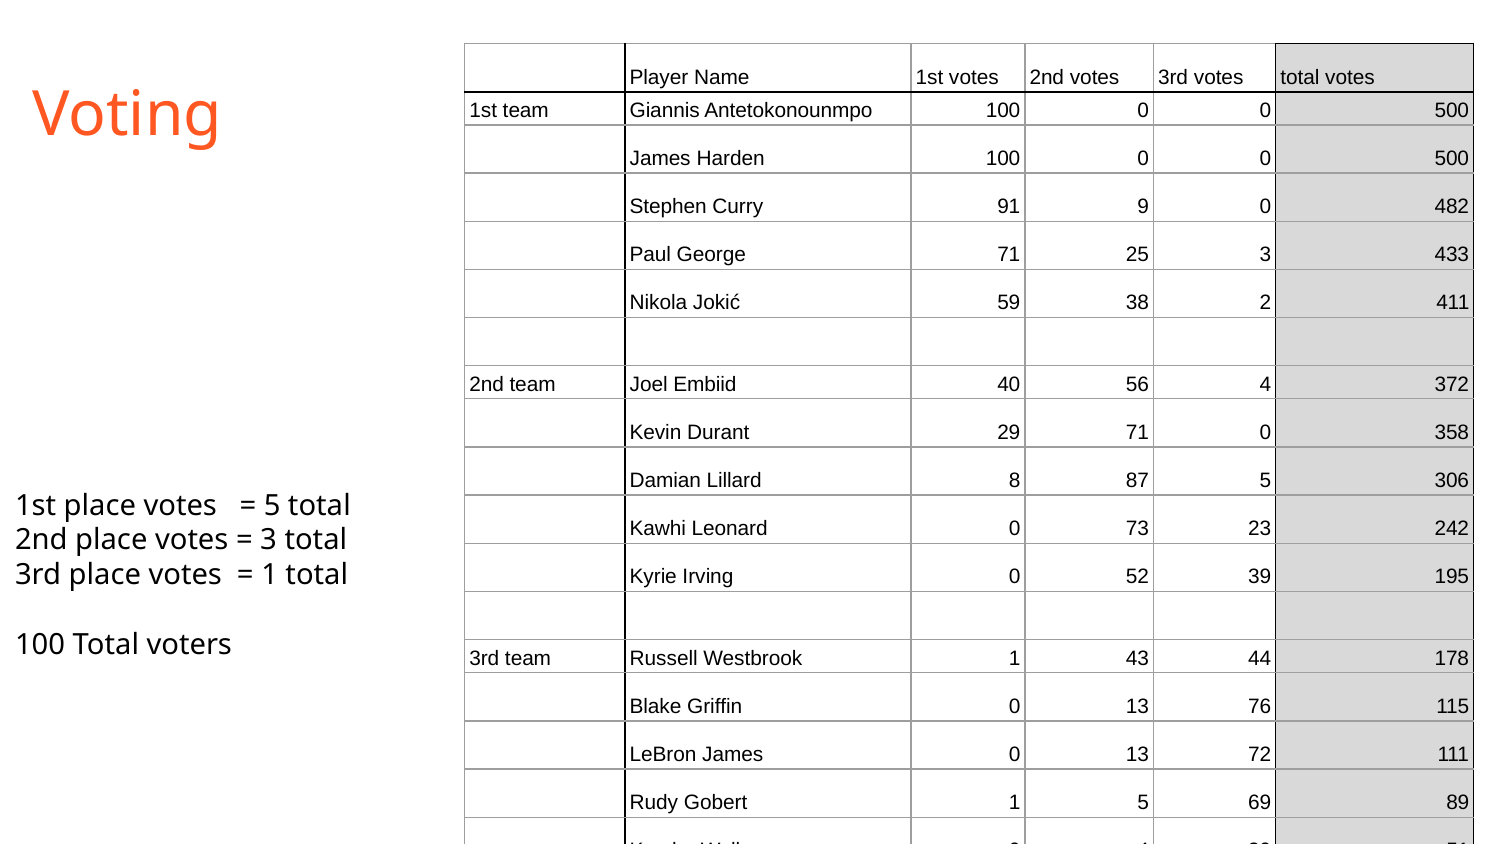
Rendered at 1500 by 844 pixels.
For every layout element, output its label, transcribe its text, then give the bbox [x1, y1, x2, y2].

table_cell [912, 318, 1024, 365]
table_cell 482 [1276, 174, 1473, 221]
table_cell 2 [1154, 270, 1275, 317]
table_cell 500 [1276, 126, 1473, 172]
table_cell Damian Lillard [626, 448, 910, 494]
table_cell [912, 592, 1024, 639]
table_cell 9 [1026, 174, 1153, 221]
table_cell 4 [1154, 366, 1275, 398]
table_cell 115 [1276, 673, 1473, 720]
table_cell 0 [1154, 399, 1275, 446]
table_cell [465, 770, 624, 817]
table_cell [1154, 592, 1275, 639]
table_cell 56 [1026, 366, 1153, 398]
table_cell 0 [1026, 126, 1153, 172]
text_box 1st place votes = 5 total 2nd place votes = 3 total 3rd place votes = 1 total 100 Total voters [0, 470, 370, 668]
table_cell 0 [912, 722, 1024, 768]
table_cell 51 [1276, 818, 1473, 844]
table_cell 4 [1026, 818, 1153, 844]
table_cell [1154, 318, 1275, 365]
table_cell Paul George [626, 222, 910, 269]
table_cell Kawhi Leonard [626, 496, 910, 543]
table_cell 411 [1276, 270, 1473, 317]
table_cell [465, 318, 624, 365]
table_cell 0 [1154, 126, 1275, 172]
table_cell 71 [912, 222, 1024, 269]
table_cell 195 [1276, 544, 1473, 591]
table_header total votes [1276, 44, 1473, 91]
table_cell [465, 544, 624, 591]
table_cell 39 [1154, 818, 1275, 844]
table_cell 100 [912, 126, 1024, 172]
table_cell 0 [912, 544, 1024, 591]
table_cell 0 [912, 818, 1024, 844]
table_cell 71 [1026, 399, 1153, 446]
table_cell 1 [912, 640, 1024, 672]
table_cell 52 [1026, 544, 1153, 591]
table_cell [465, 270, 624, 317]
table_cell 40 [912, 366, 1024, 398]
table_cell [1276, 318, 1473, 365]
title Voting [17, 58, 464, 153]
table_cell [465, 818, 624, 844]
table_cell 13 [1026, 722, 1153, 768]
table_header Player Name [626, 44, 910, 91]
table_cell 13 [1026, 673, 1153, 720]
table_header 3rd votes [1154, 44, 1275, 91]
table_cell 23 [1154, 496, 1275, 543]
table_cell 3rd team [465, 640, 624, 672]
table_cell 1st team [465, 93, 624, 124]
table_cell 0 [912, 673, 1024, 720]
table_cell [465, 174, 624, 221]
table_cell 242 [1276, 496, 1473, 543]
table_cell [465, 448, 624, 494]
table_cell [465, 673, 624, 720]
table_cell [465, 126, 624, 172]
table_cell 5 [1154, 448, 1275, 494]
table_cell 0 [1154, 93, 1275, 124]
table_cell Nikola Jokić [626, 270, 910, 317]
table_cell 29 [912, 399, 1024, 446]
table_cell [626, 318, 910, 365]
table_cell 178 [1276, 640, 1473, 672]
table_cell 2nd team [465, 366, 624, 398]
table_cell 59 [912, 270, 1024, 317]
table_cell Kevin Durant [626, 399, 910, 446]
table_cell Russell Westbrook [626, 640, 910, 672]
table_cell 91 [912, 174, 1024, 221]
table_cell 25 [1026, 222, 1153, 269]
table_cell Kemba Walker [626, 818, 910, 844]
table_cell 73 [1026, 496, 1153, 543]
table_cell 87 [1026, 448, 1153, 494]
table_cell [465, 722, 624, 768]
table_cell 500 [1276, 93, 1473, 124]
table_cell Rudy Gobert [626, 770, 910, 817]
table_cell 89 [1276, 770, 1473, 817]
table_cell 111 [1276, 722, 1473, 768]
table_header 1st votes [912, 44, 1024, 91]
table_cell 0 [1154, 174, 1275, 221]
table_cell LeBron James [626, 722, 910, 768]
table_cell 358 [1276, 399, 1473, 446]
table_cell 0 [912, 496, 1024, 543]
table_cell [465, 399, 624, 446]
table_cell 5 [1026, 770, 1153, 817]
table_cell [1026, 592, 1153, 639]
table_cell 8 [912, 448, 1024, 494]
table_cell 1 [912, 770, 1024, 817]
table_cell 39 [1154, 544, 1275, 591]
table_cell 76 [1154, 673, 1275, 720]
table_cell 72 [1154, 722, 1275, 768]
table_cell 44 [1154, 640, 1275, 672]
table_header [465, 44, 624, 91]
table_cell 3 [1154, 222, 1275, 269]
table_cell 100 [912, 93, 1024, 124]
table_header 2nd votes [1026, 44, 1153, 91]
table_cell [1026, 318, 1153, 365]
table_cell [465, 592, 624, 639]
table_cell 38 [1026, 270, 1153, 317]
table_cell [465, 496, 624, 543]
table_cell [1276, 592, 1473, 639]
table_cell Joel Embiid [626, 366, 910, 398]
table_cell James Harden [626, 126, 910, 172]
table_cell Kyrie Irving [626, 544, 910, 591]
table_cell 372 [1276, 366, 1473, 398]
table_cell Blake Griffin [626, 673, 910, 720]
table_cell [626, 592, 910, 639]
table_cell 43 [1026, 640, 1153, 672]
table_cell 69 [1154, 770, 1275, 817]
table_cell [465, 222, 624, 269]
table_cell 306 [1276, 448, 1473, 494]
table_cell 0 [1026, 93, 1153, 124]
table_cell Giannis Antetokonounmpo [626, 93, 910, 124]
table_cell 433 [1276, 222, 1473, 269]
table_cell Stephen Curry [626, 174, 910, 221]
